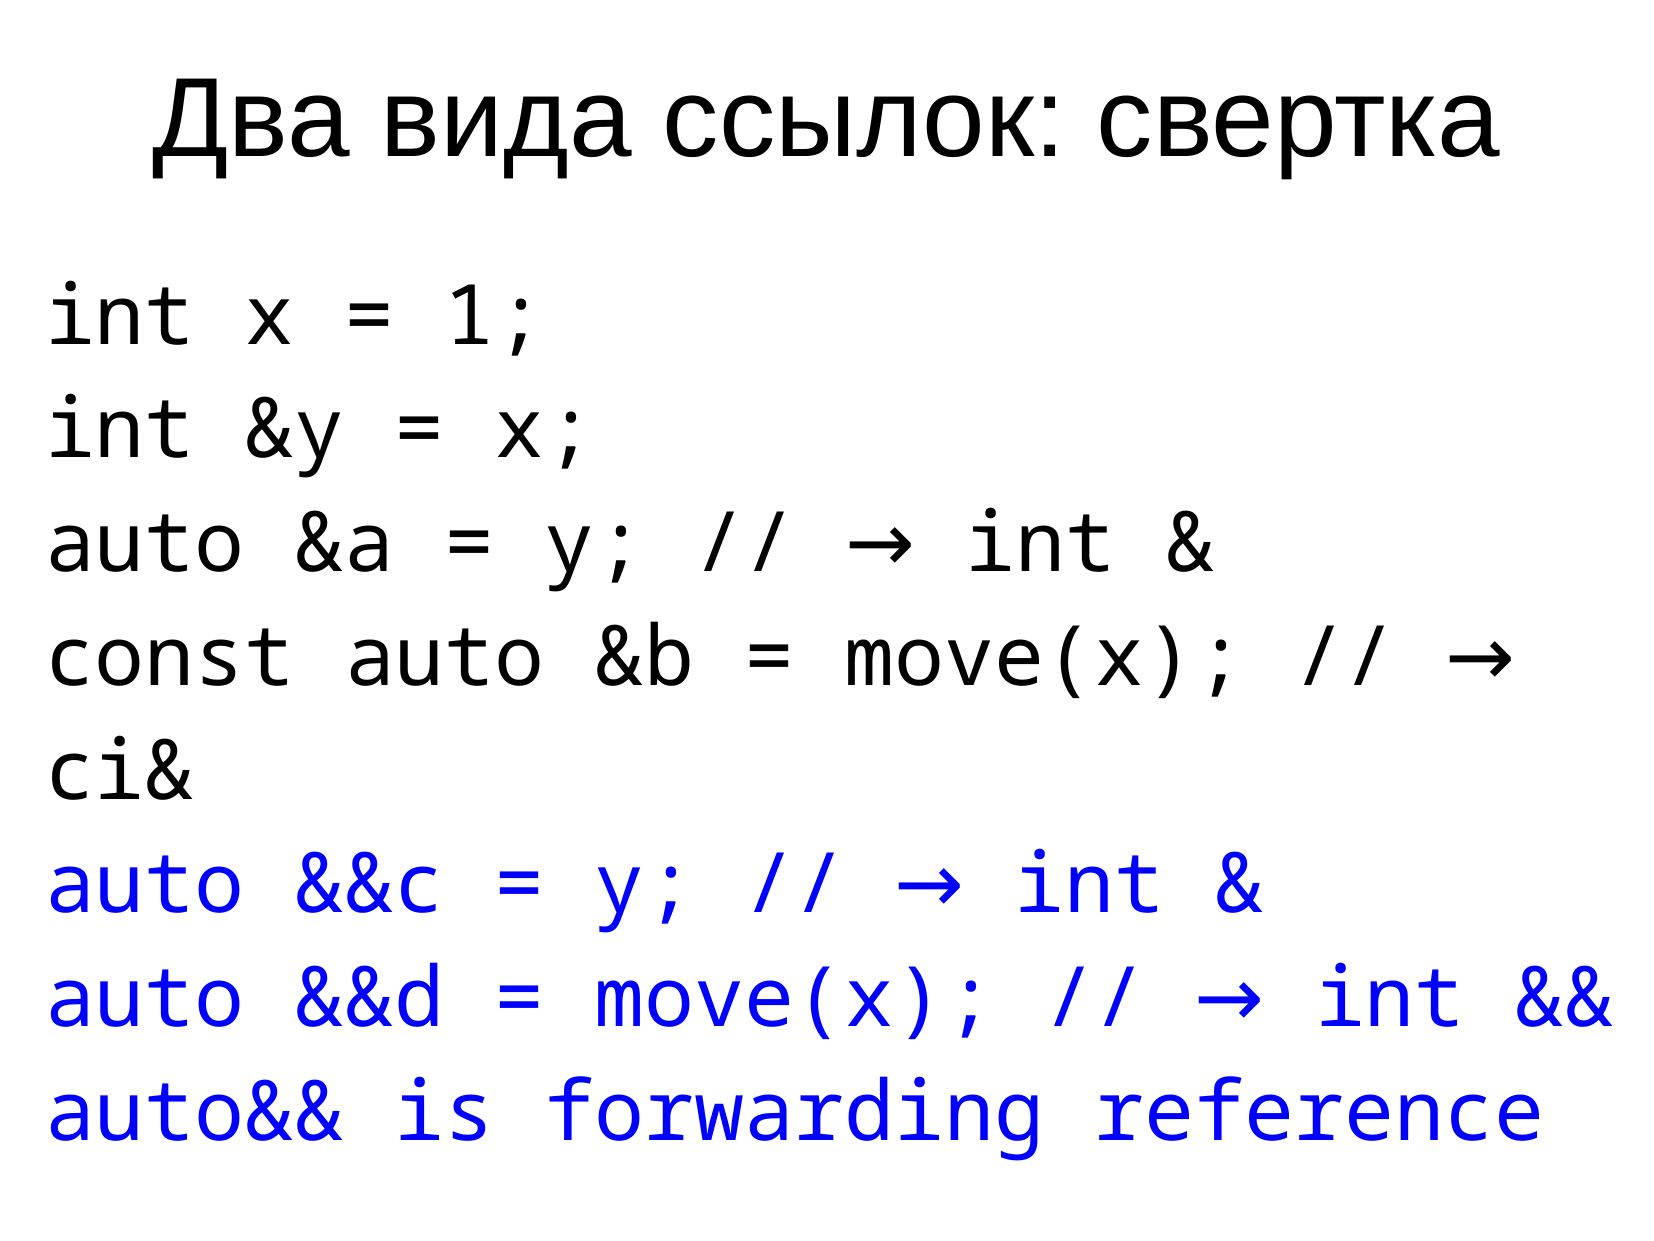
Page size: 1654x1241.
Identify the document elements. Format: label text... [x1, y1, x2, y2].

title Два вида ссылок: свертка [82, 13, 1571, 222]
list int x = 1; int &y = x; auto &a = y; // → int & const auto &b = move(x); // → ci& auto &&c = y; // → int & auto &&d = move(x); // → int && auto&& is forwarding reference [45, 255, 1636, 1186]
